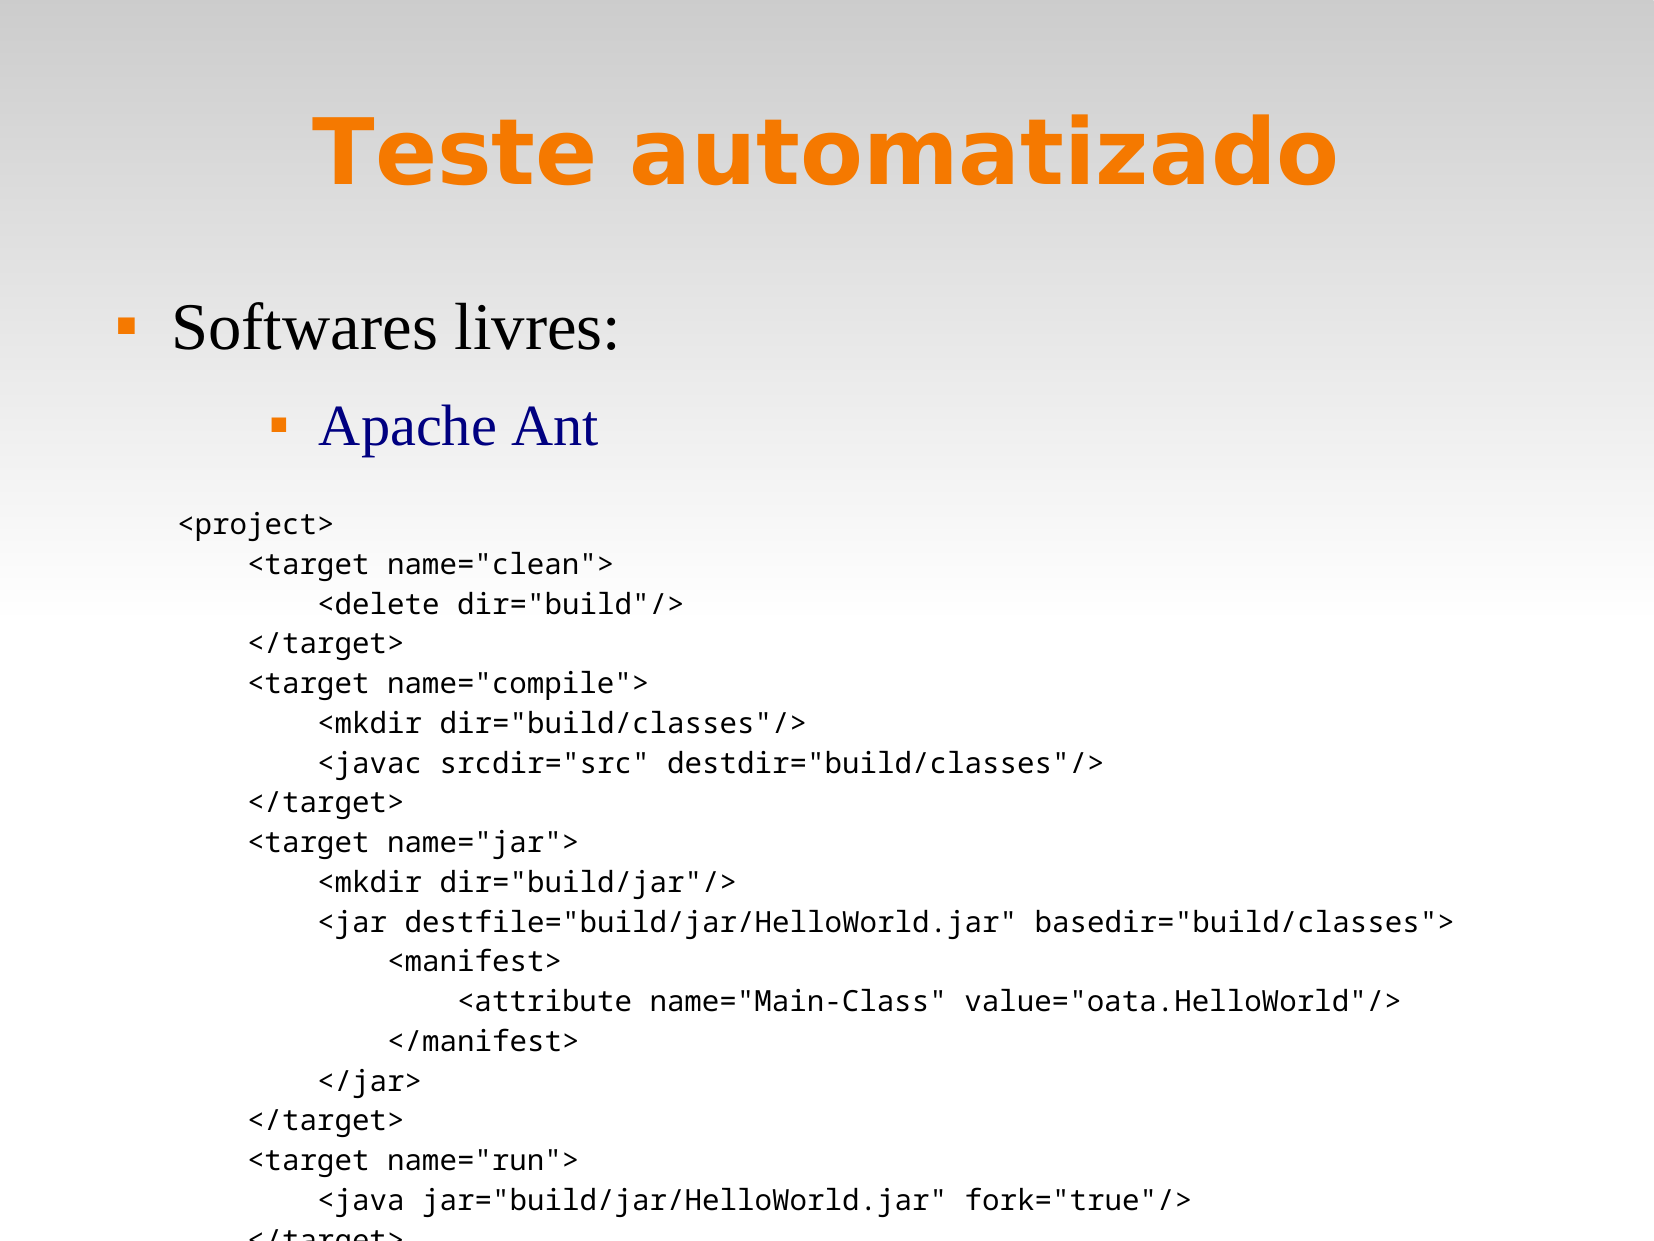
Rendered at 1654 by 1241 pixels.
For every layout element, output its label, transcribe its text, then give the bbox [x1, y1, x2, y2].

text_box <project> <target name="clean"> <delete dir="build"/> </target> <target name="compile"> <mkdir dir="build/classes"/> <javac srcdir="src" destdir="build/classes"/> </target> <target name="jar"> <mkdir dir="build/jar"/> <jar destfile="build/jar/HelloWorld.jar" basedir="build/classes"> <manifest> <attribute name="Main-Class" value="oata.HelloWorld"/> </manifest> </jar> </target> <target name="run"> <java jar="build/jar/HelloWorld.jar" fork="true"/> </target> </project> [162, 496, 1492, 1196]
title Teste automatizado [82, 49, 1571, 257]
list Softwares livres: Apache Ant [82, 290, 1571, 502]
